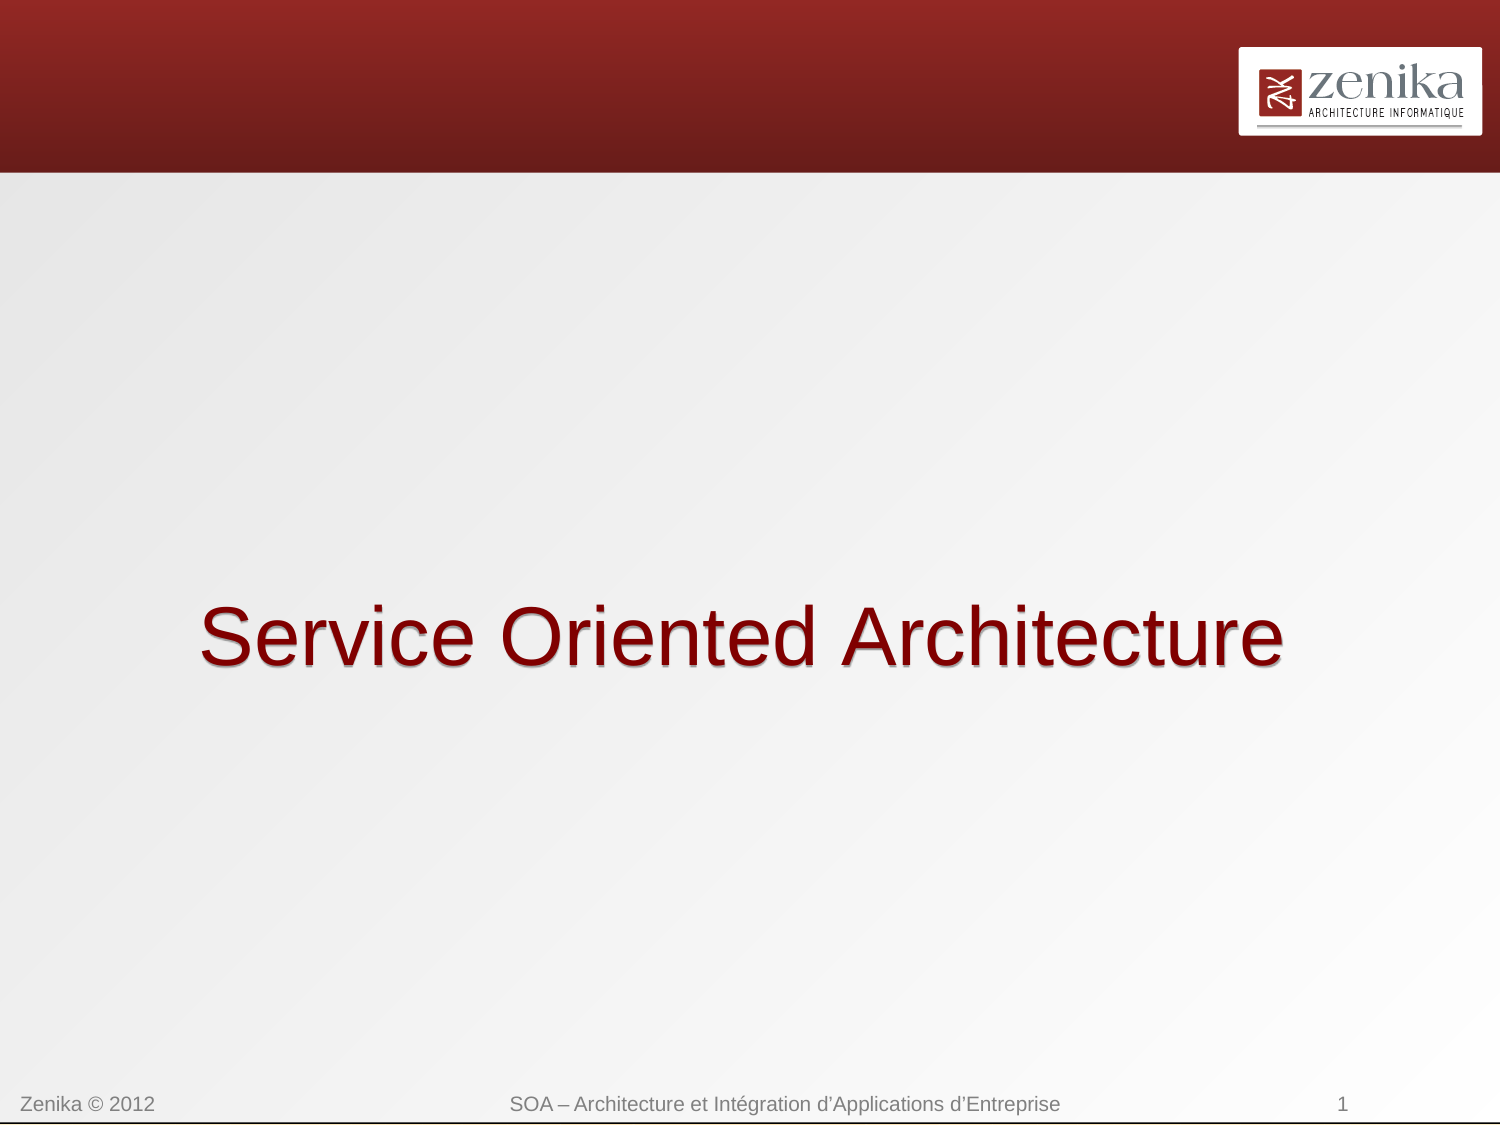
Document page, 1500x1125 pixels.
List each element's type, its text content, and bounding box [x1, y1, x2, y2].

subtitle Service Oriented Architecture [50, 249, 1435, 1079]
